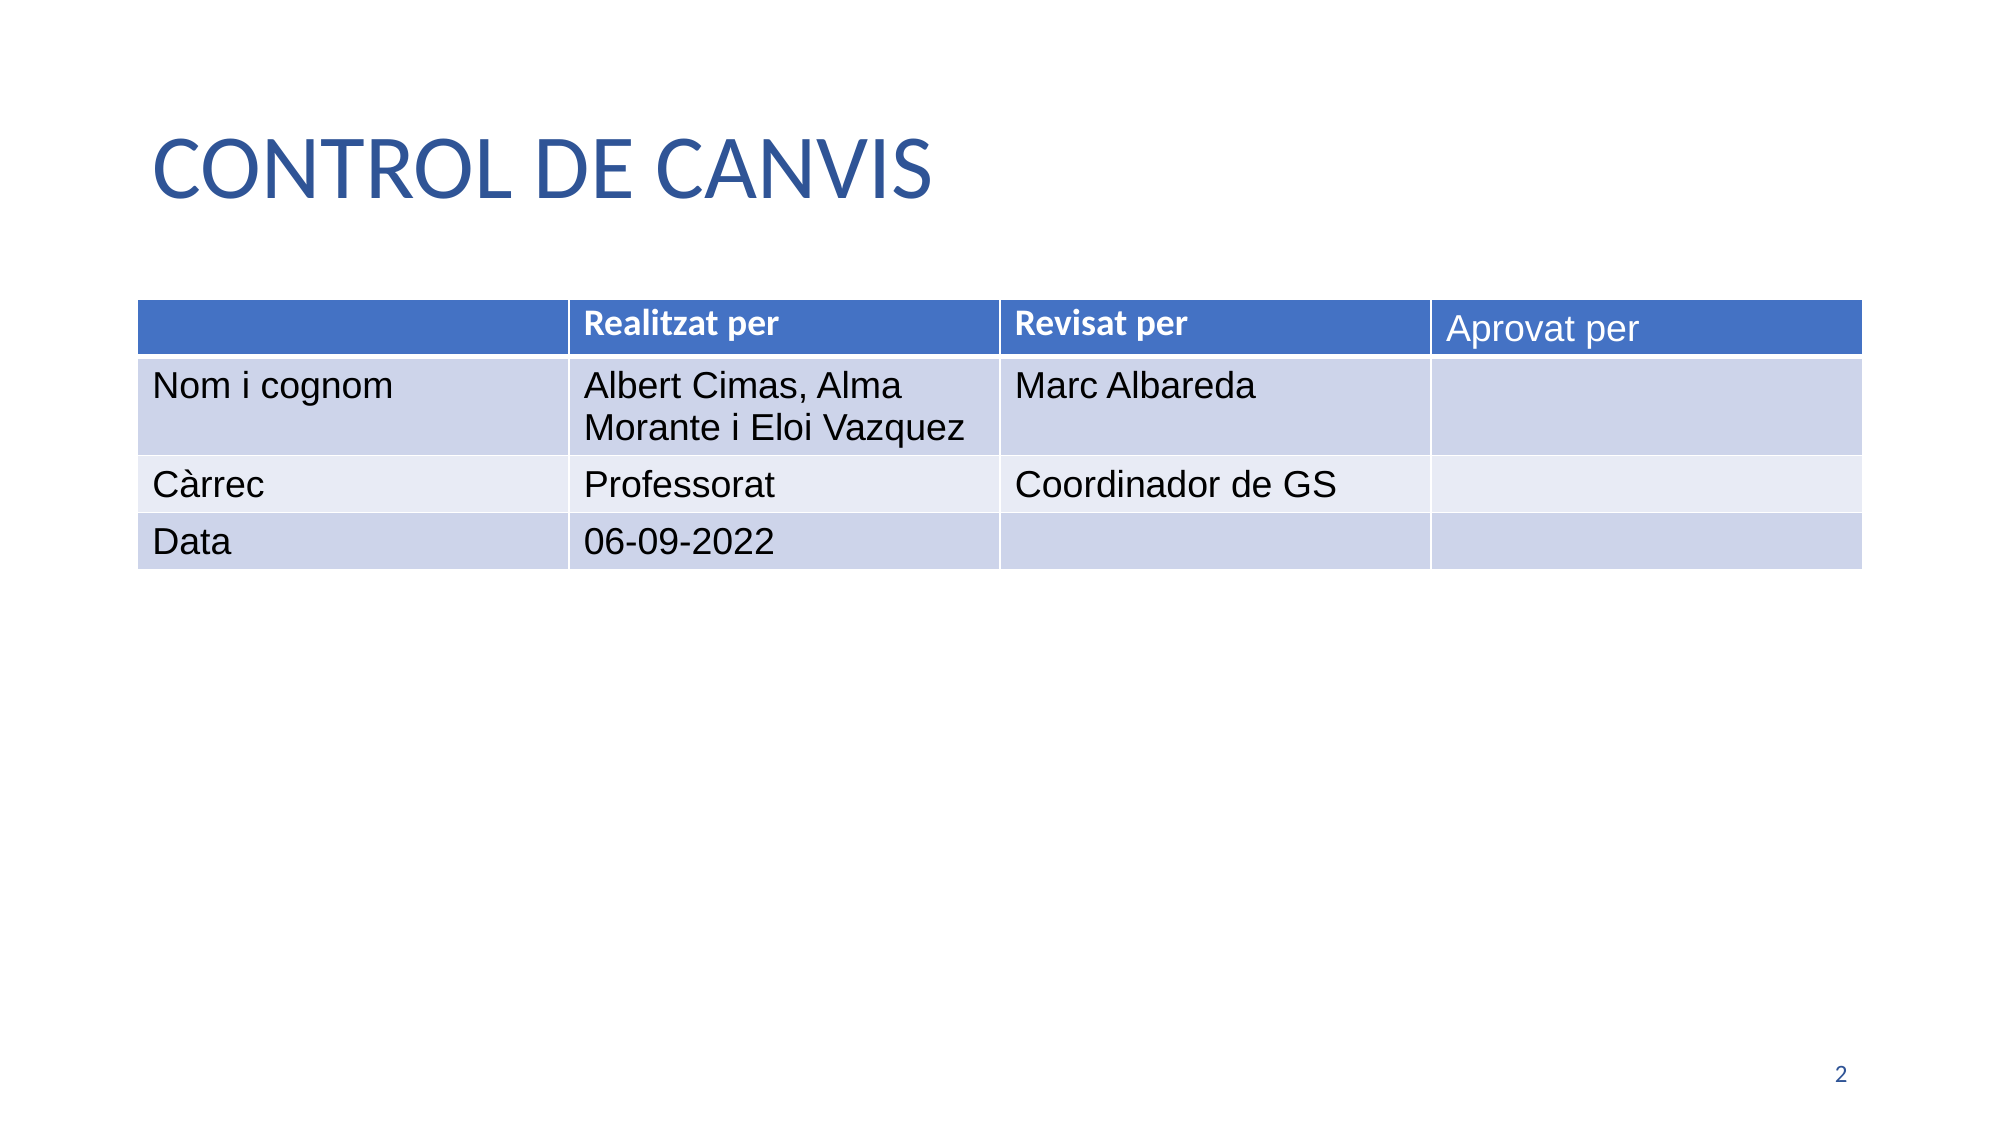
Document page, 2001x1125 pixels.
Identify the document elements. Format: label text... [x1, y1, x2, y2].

table_cell [1432, 513, 1862, 569]
table_cell Marc Albareda [1001, 359, 1430, 455]
table_header Aprovat per [1432, 300, 1862, 354]
table_header Realitzat per [570, 300, 999, 354]
table_cell Càrrec [138, 456, 568, 512]
table_cell [1001, 513, 1430, 569]
title CONTROL DE CANVIS [137, 59, 1863, 278]
table_cell 06-09-2022 [570, 513, 999, 569]
table_header [138, 300, 568, 354]
table_cell [1432, 359, 1862, 455]
table_cell [1432, 456, 1862, 512]
slide_number <number> [1412, 1042, 1863, 1103]
table_cell Albert Cimas, Alma Morante i Eloi Vazquez [570, 359, 999, 455]
table_cell Coordinador de GS [1001, 456, 1430, 512]
table_cell Data [138, 513, 568, 569]
table_cell Professorat [570, 456, 999, 512]
table_cell Nom i cognom [138, 359, 568, 455]
table_header Revisat per [1001, 300, 1430, 354]
